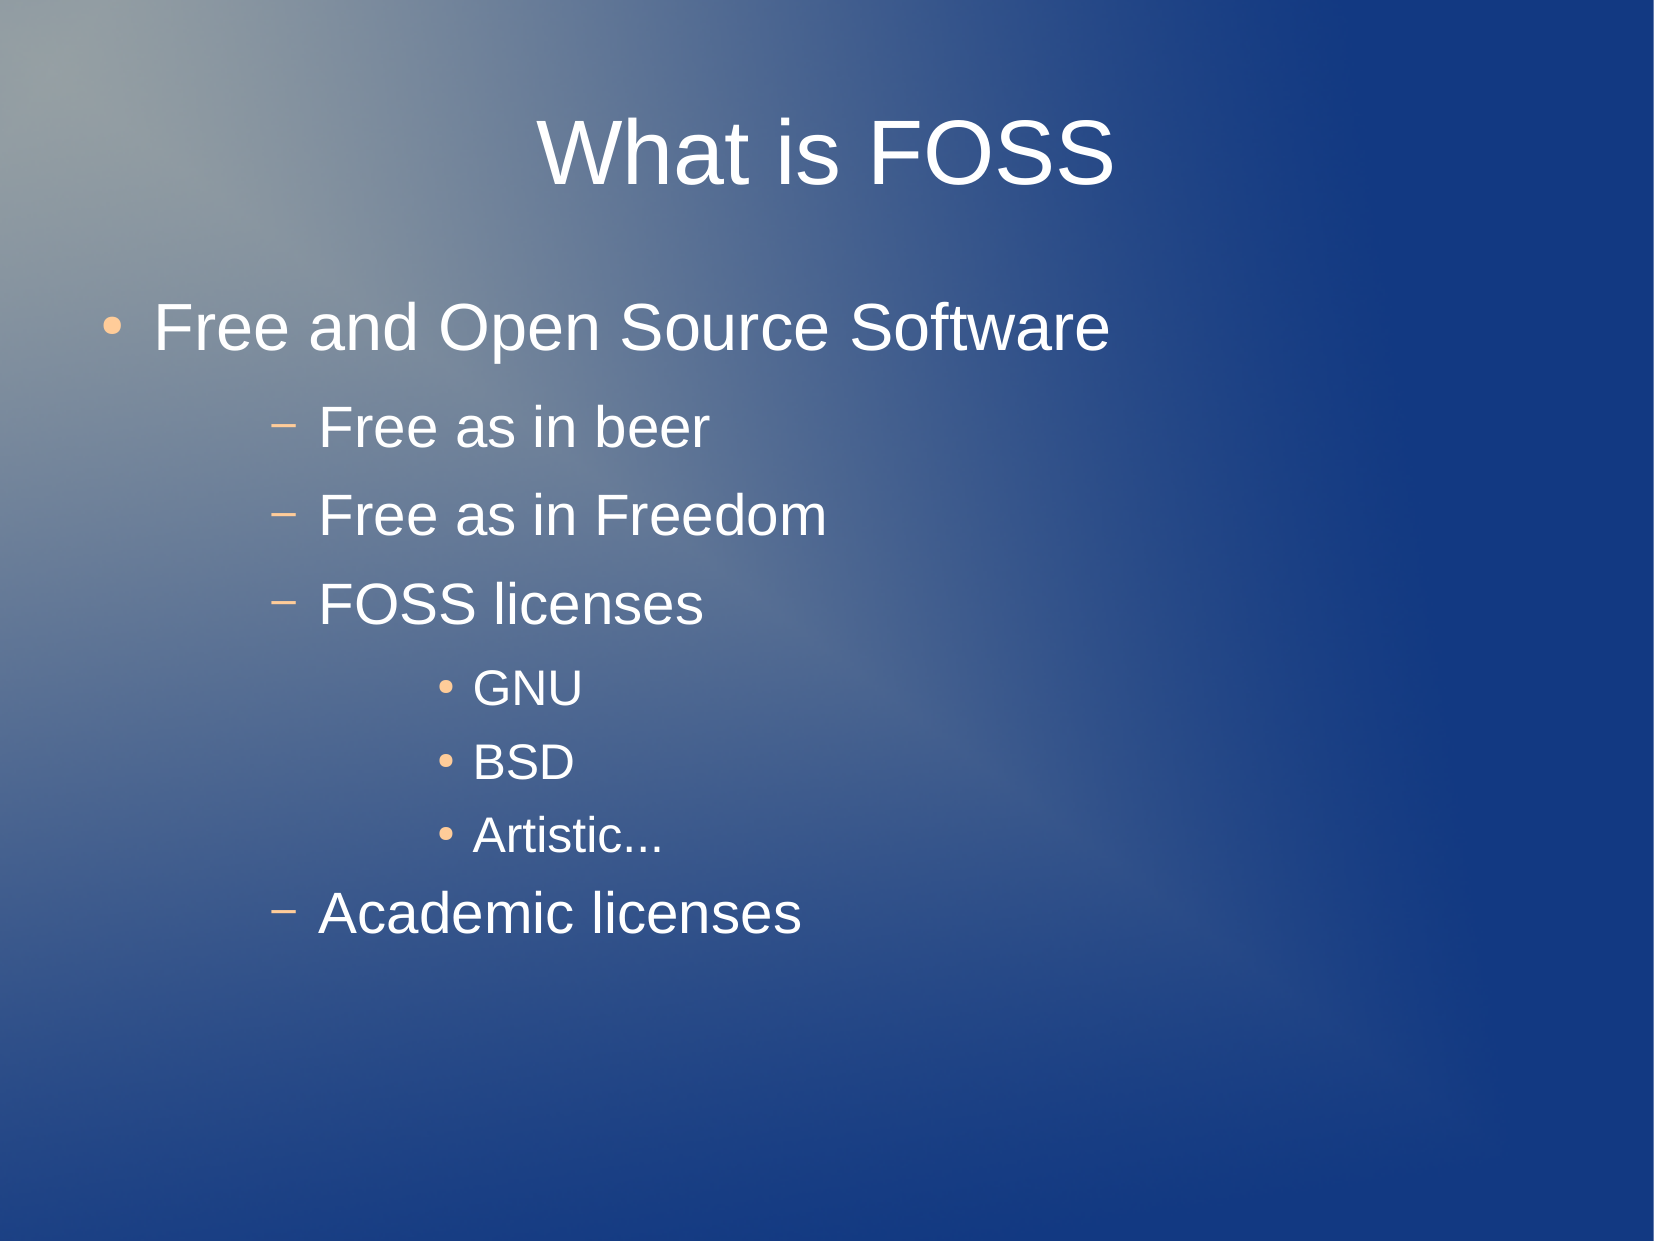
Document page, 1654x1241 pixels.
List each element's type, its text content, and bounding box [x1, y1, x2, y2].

title What is FOSS [82, 56, 1571, 250]
list Free and Open Source Software Free as in beer Free as in Freedom FOSS licenses GNU BSD Artistic... Academic licenses [82, 290, 1571, 1094]
picture [0, 0, 1654, 1241]
